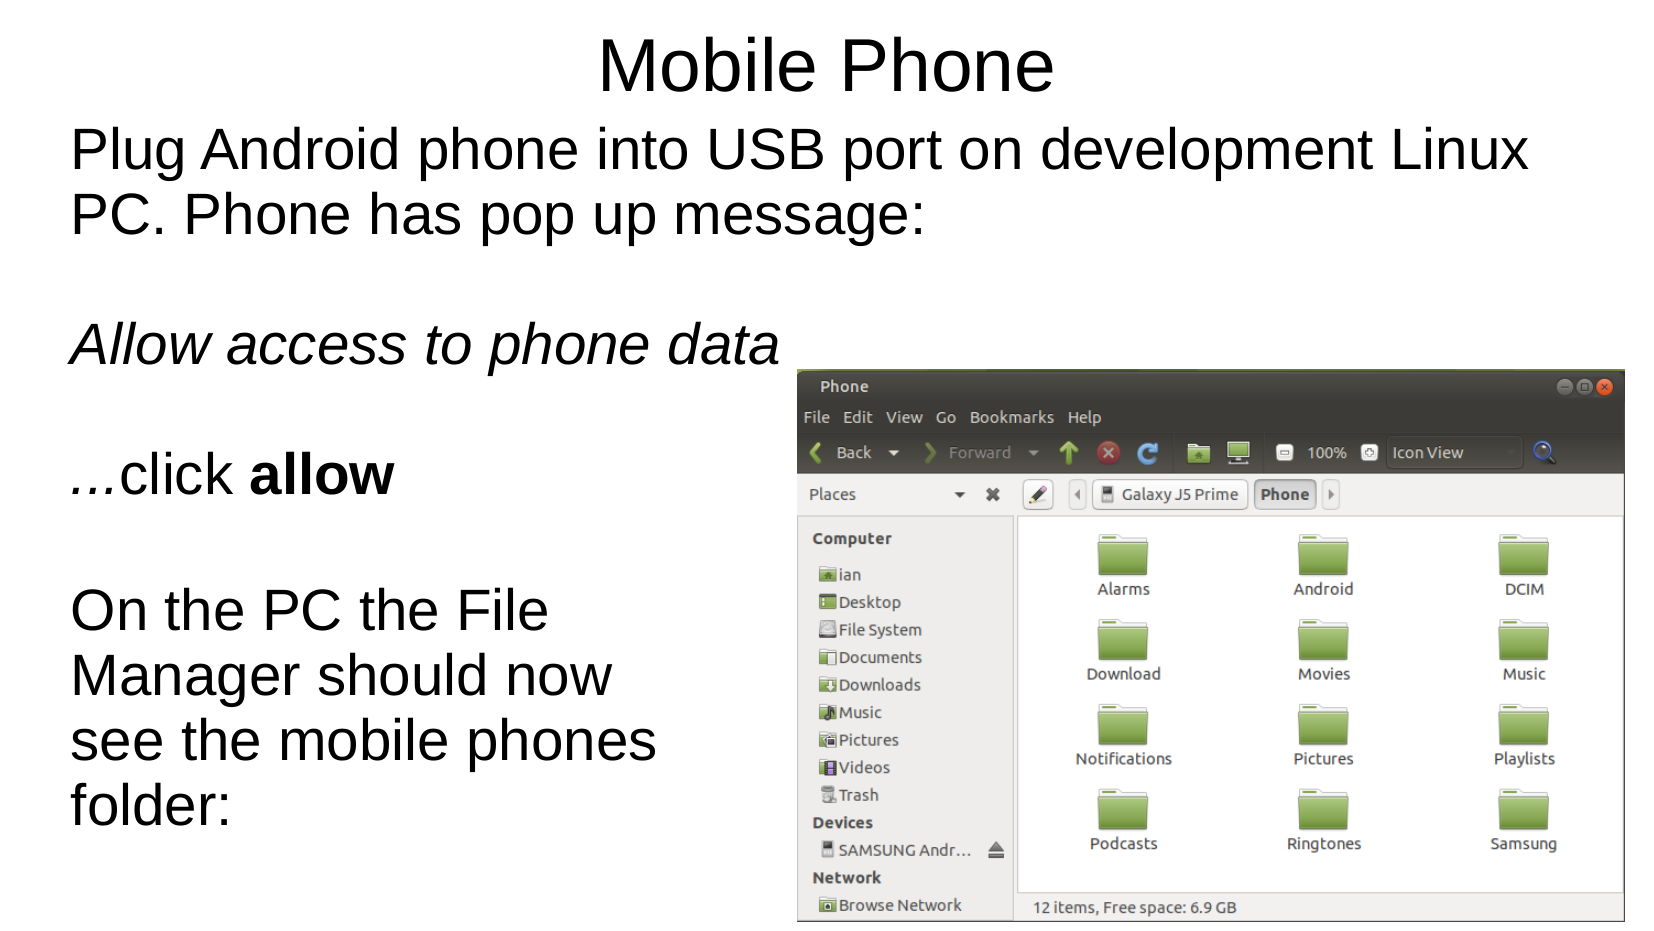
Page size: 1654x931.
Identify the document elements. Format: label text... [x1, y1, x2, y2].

subtitle Plug Android phone into USB port on development Linux PC. Phone has pop up message: Allow access to phone data ...click allow [70, 116, 1560, 507]
text_box On the PC the File Manager should now see the mobile phones folder: [70, 543, 674, 872]
picture [797, 369, 1625, 922]
title Mobile Phone [82, 11, 1571, 119]
